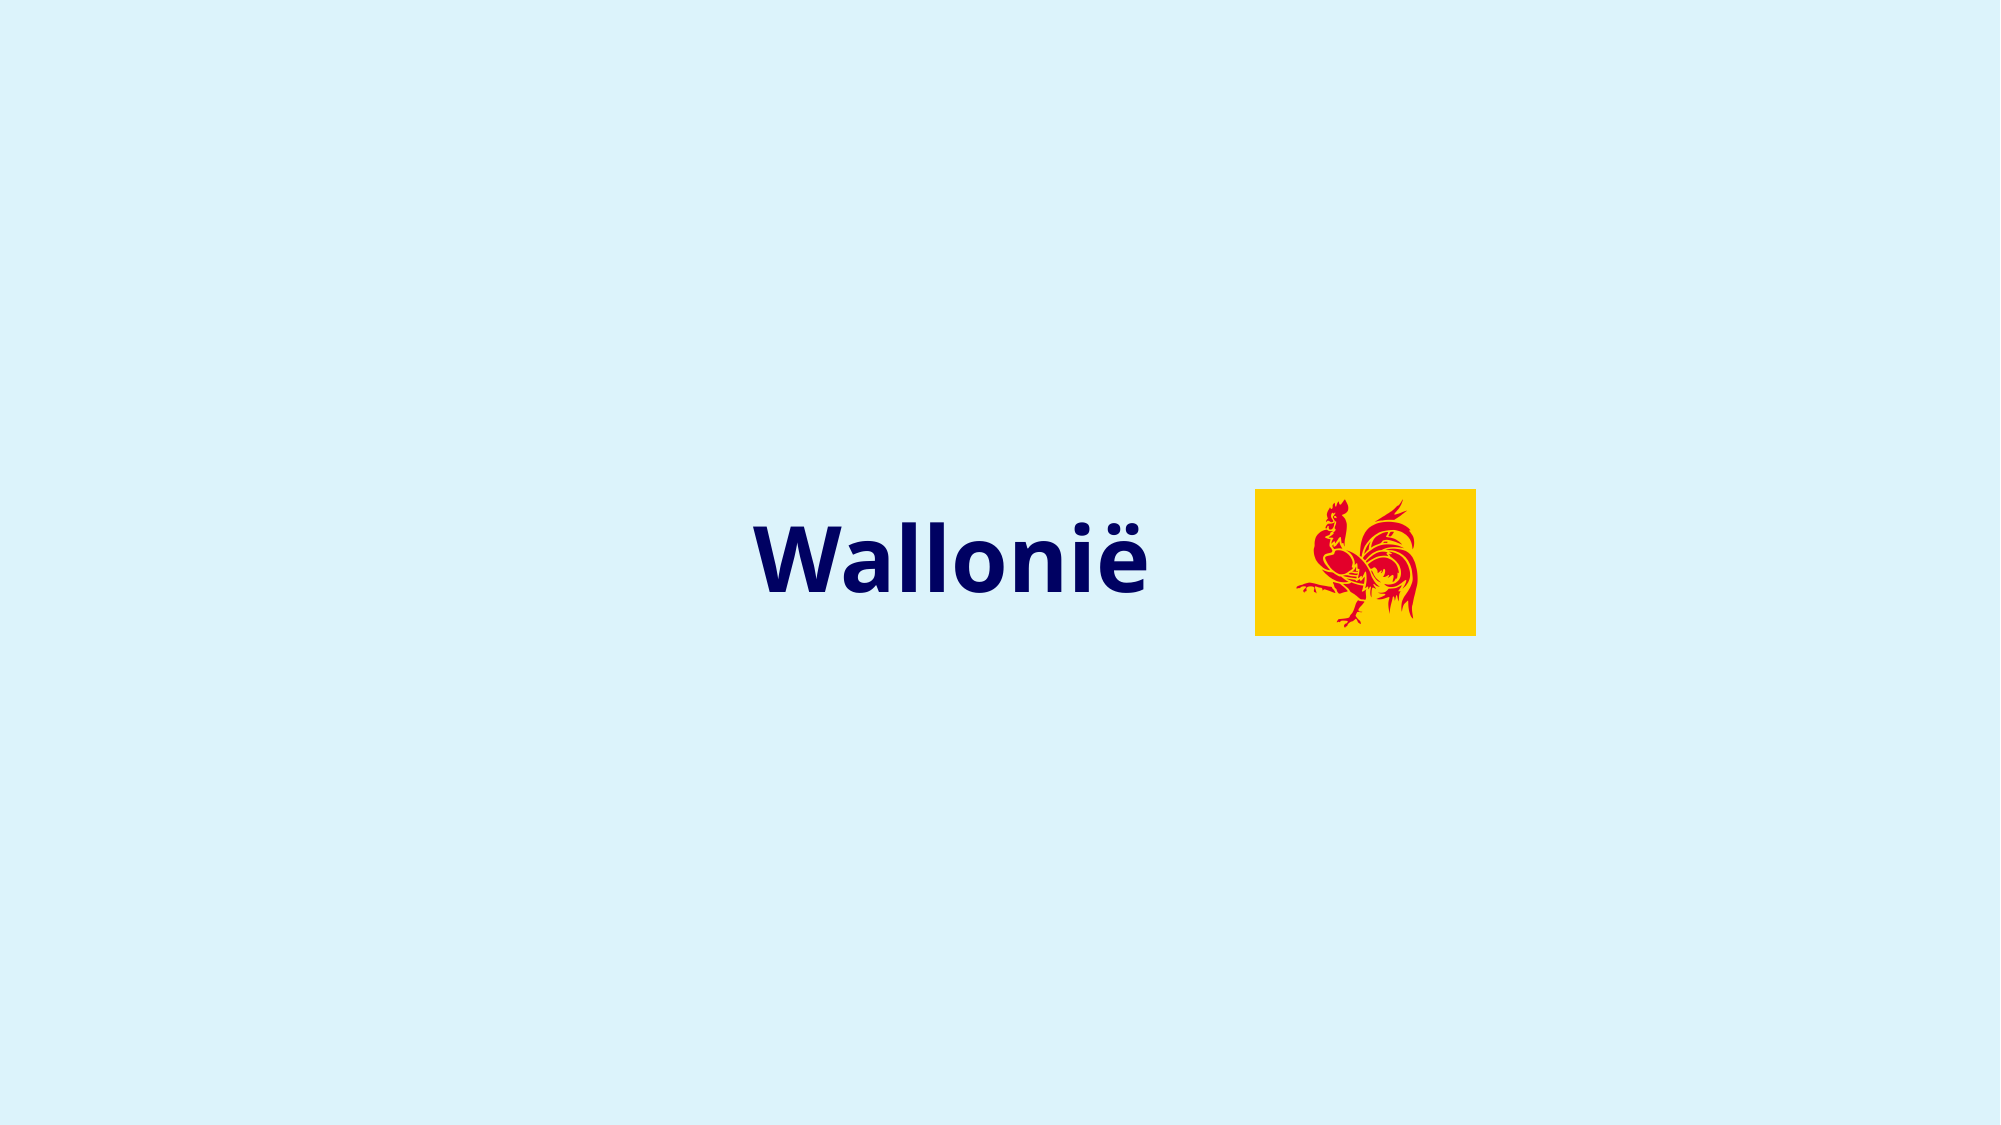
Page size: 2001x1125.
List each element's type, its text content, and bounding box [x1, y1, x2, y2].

title Wallonië [89, 453, 1815, 672]
picture [1255, 489, 1476, 636]
